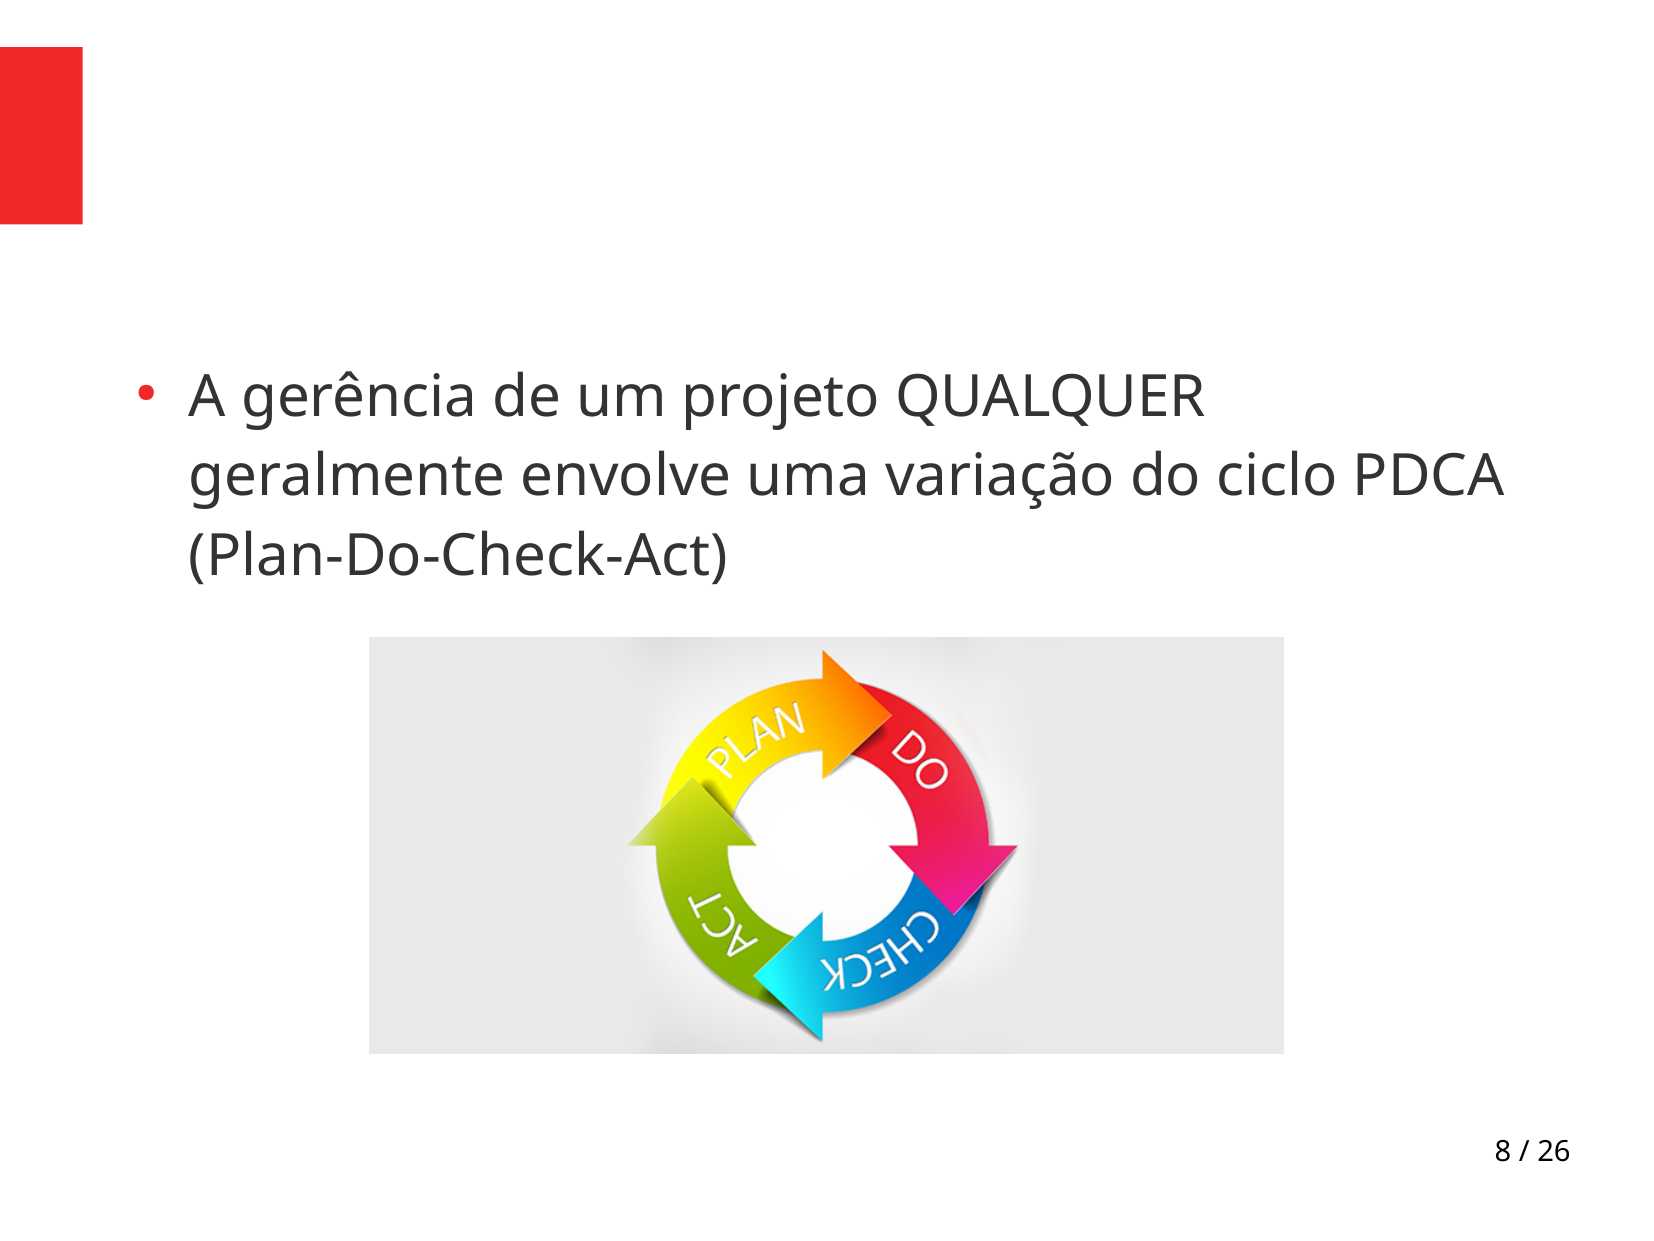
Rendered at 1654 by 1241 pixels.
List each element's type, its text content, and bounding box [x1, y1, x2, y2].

list A gerência de um projeto QUALQUER geralmente envolve uma variação do ciclo PDCA (Plan-Do-Check-Act) [118, 354, 1536, 1074]
picture [369, 637, 1284, 1054]
